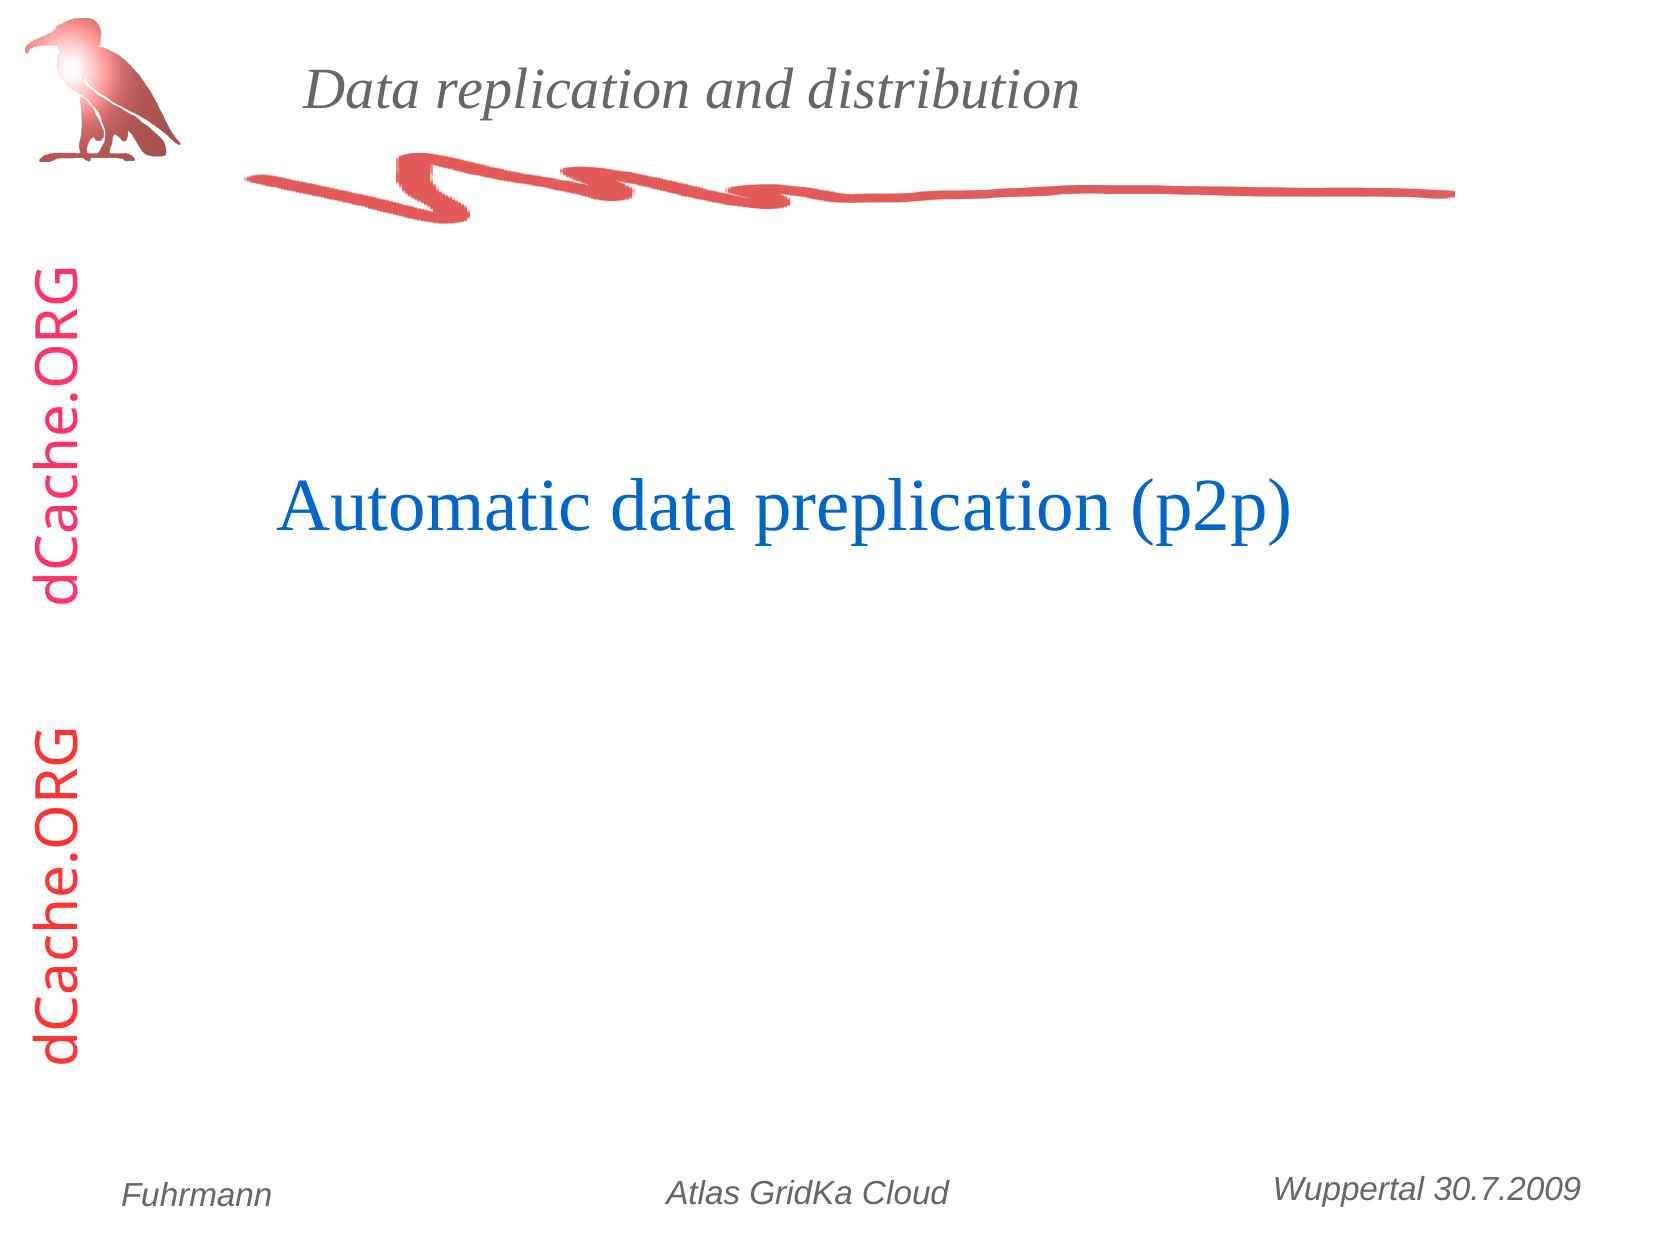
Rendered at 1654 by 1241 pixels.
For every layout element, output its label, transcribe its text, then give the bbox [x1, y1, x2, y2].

text_box Data replication and distribution [289, 49, 1094, 132]
text_box Automatic data preplication (p2p) [261, 455, 1309, 558]
